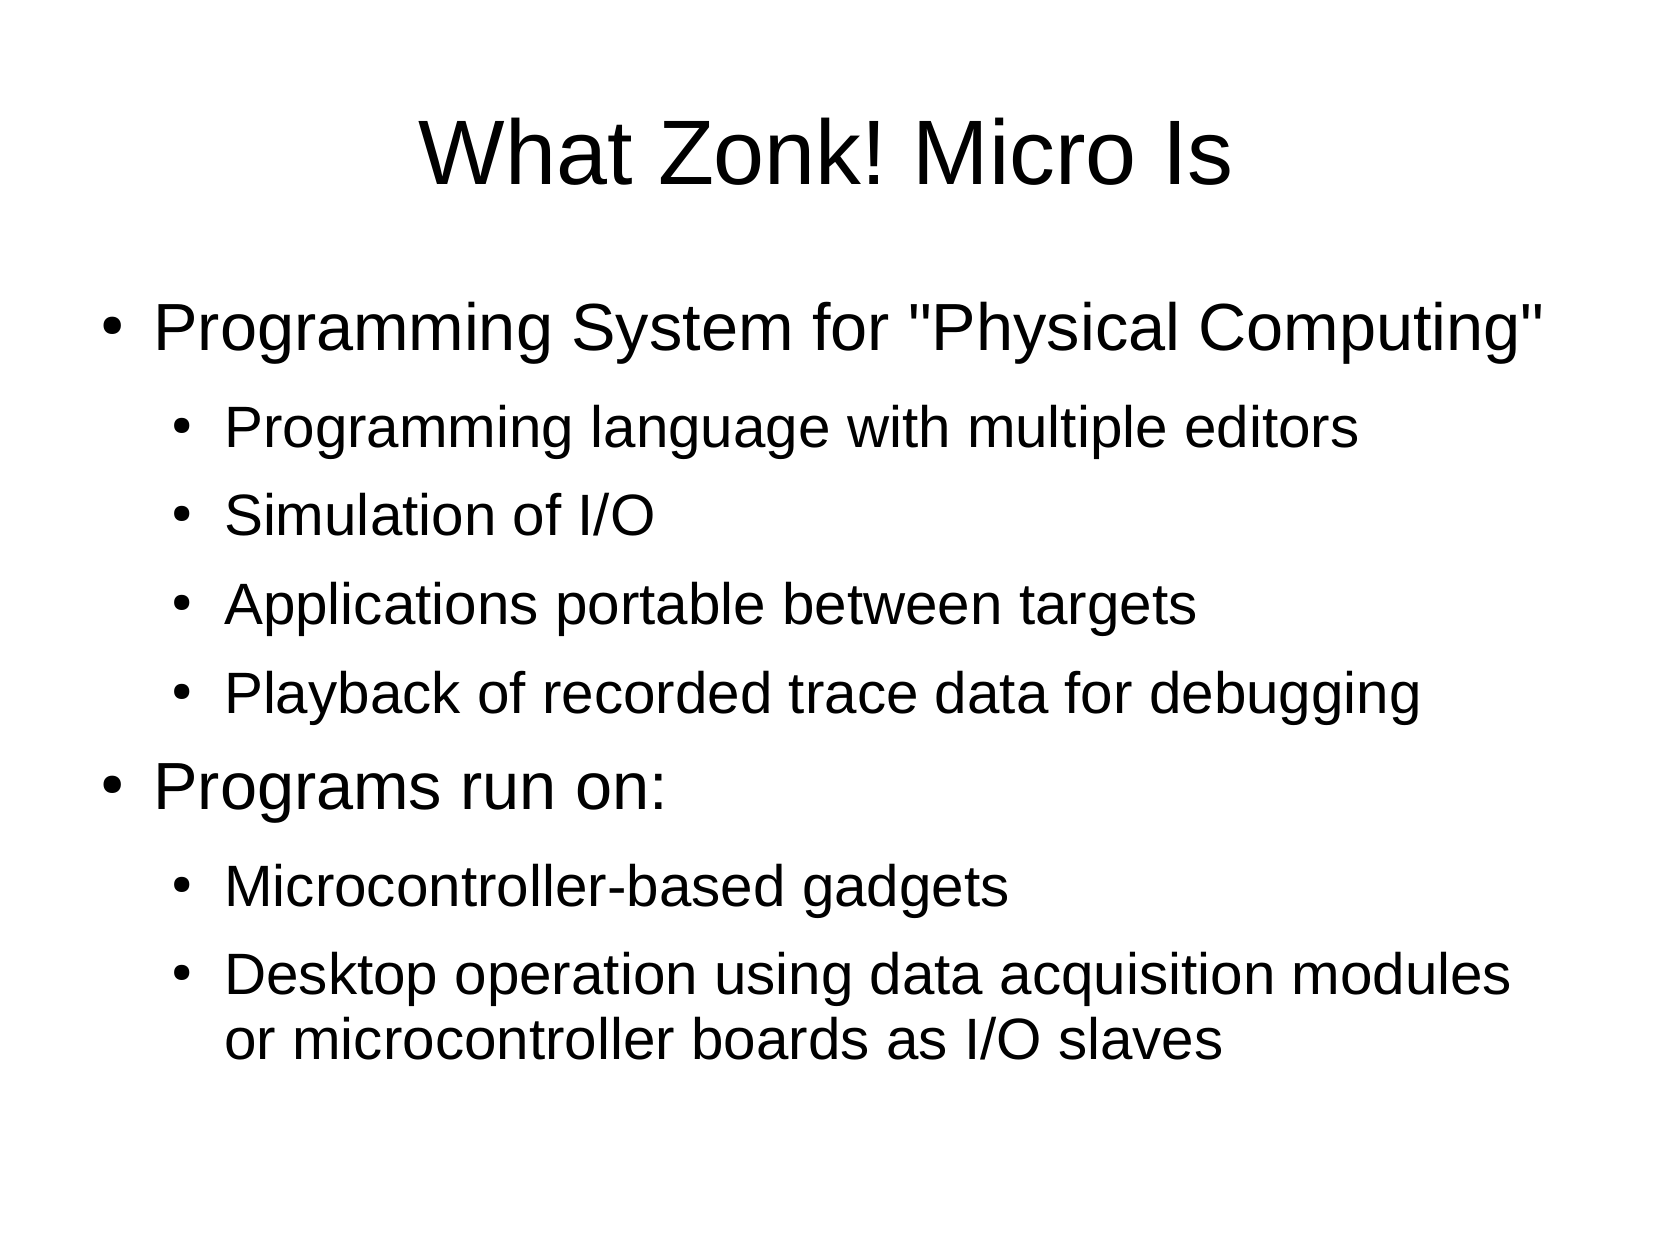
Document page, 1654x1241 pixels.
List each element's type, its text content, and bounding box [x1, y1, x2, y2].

title What Zonk! Micro Is [82, 49, 1571, 257]
list Programming System for "Physical Computing" Programming language with multiple editors Simulation of I/O Applications portable between targets Playback of recorded trace data for debugging Programs run on: Microcontroller-based gadgets Desktop operation using data acquisition modules or microcontroller boards as I/O slaves [82, 290, 1571, 1109]
